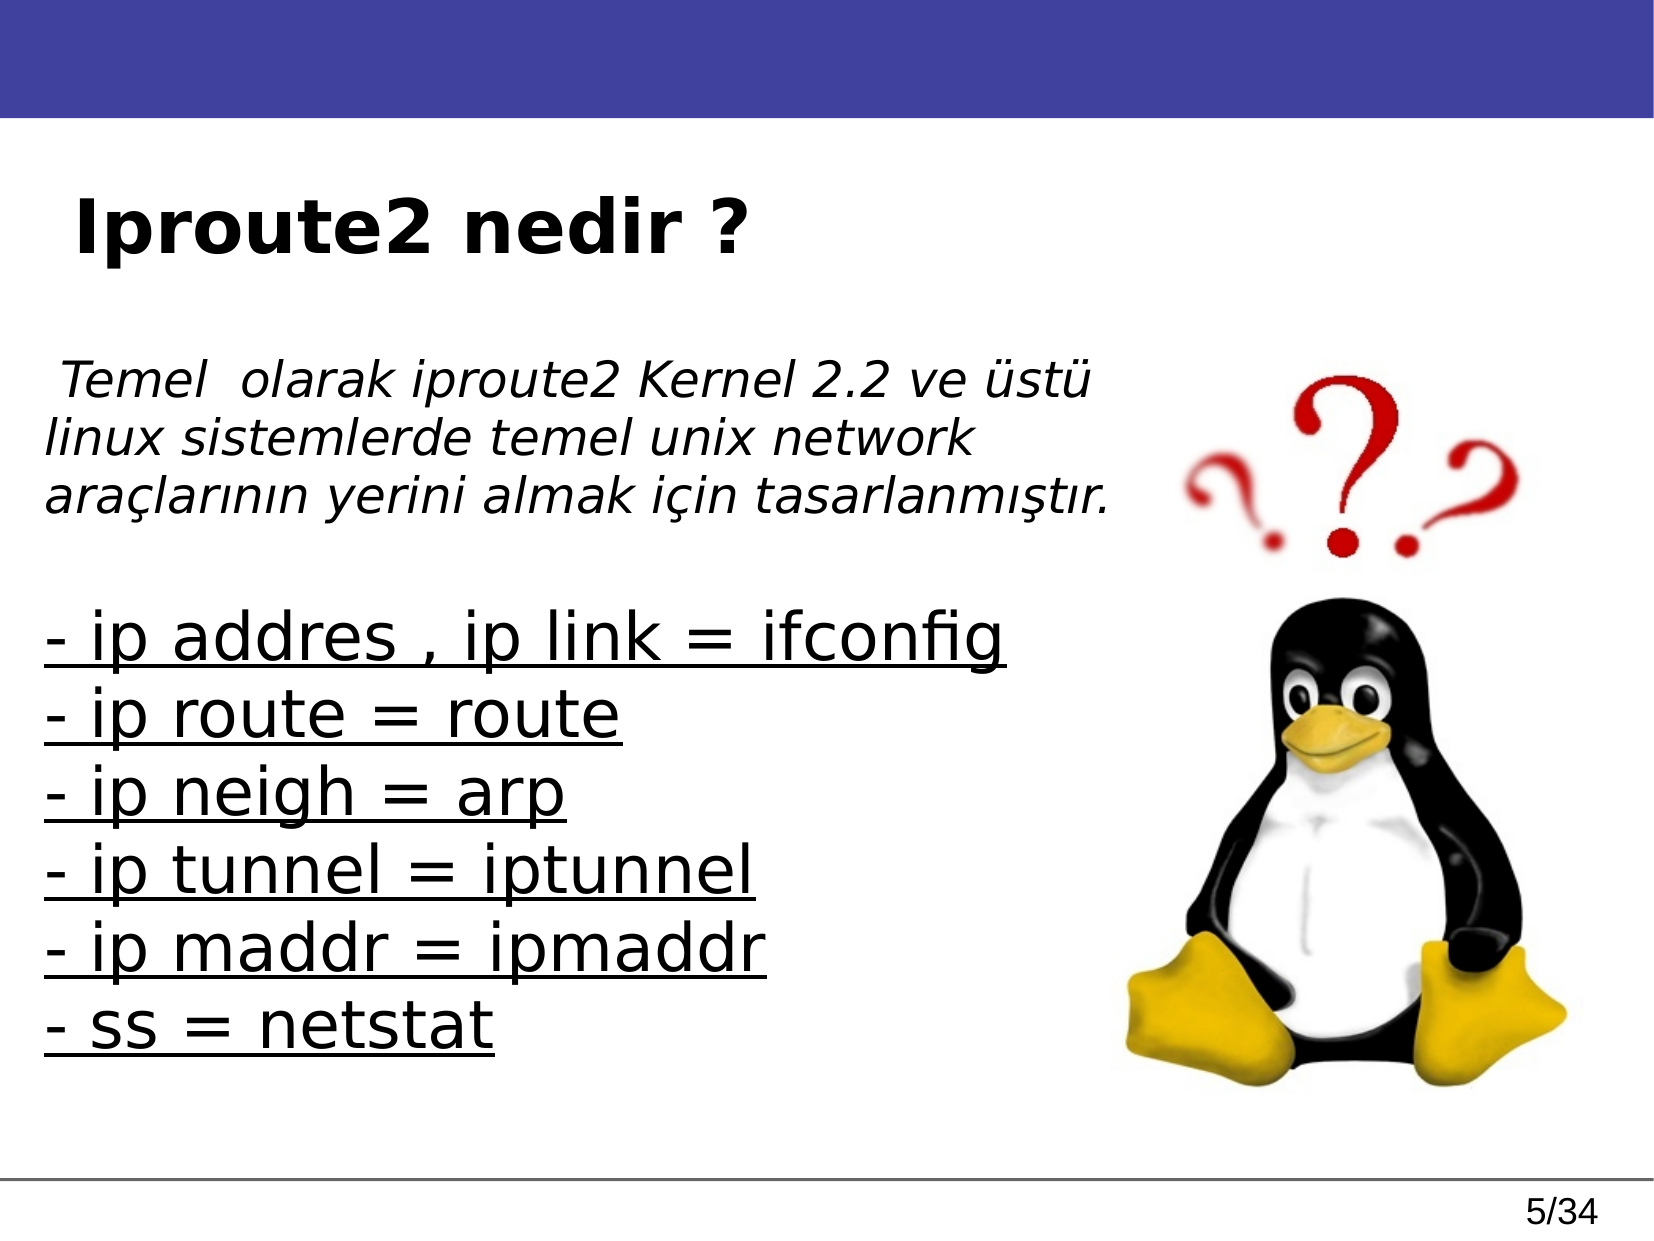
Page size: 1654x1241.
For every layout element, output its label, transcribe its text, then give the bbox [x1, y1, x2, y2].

picture [1110, 336, 1583, 1105]
text_box Iproute2 nedir ? [59, 177, 768, 280]
text_box - ip addres , ip link = ifconfig - ip route = route - ip neigh = arp - ip tunnel = iptunnel - ip maddr = ipmaddr - ss = netstat [29, 590, 1152, 1143]
text_box Temel olarak iproute2 Kernel 2.2 ve üstü linux sistemlerde temel unix network araçlarının yerini almak için tasarlanmıştır. [29, 343, 1241, 610]
text_box <number>/34 [1511, 1183, 1654, 1241]
